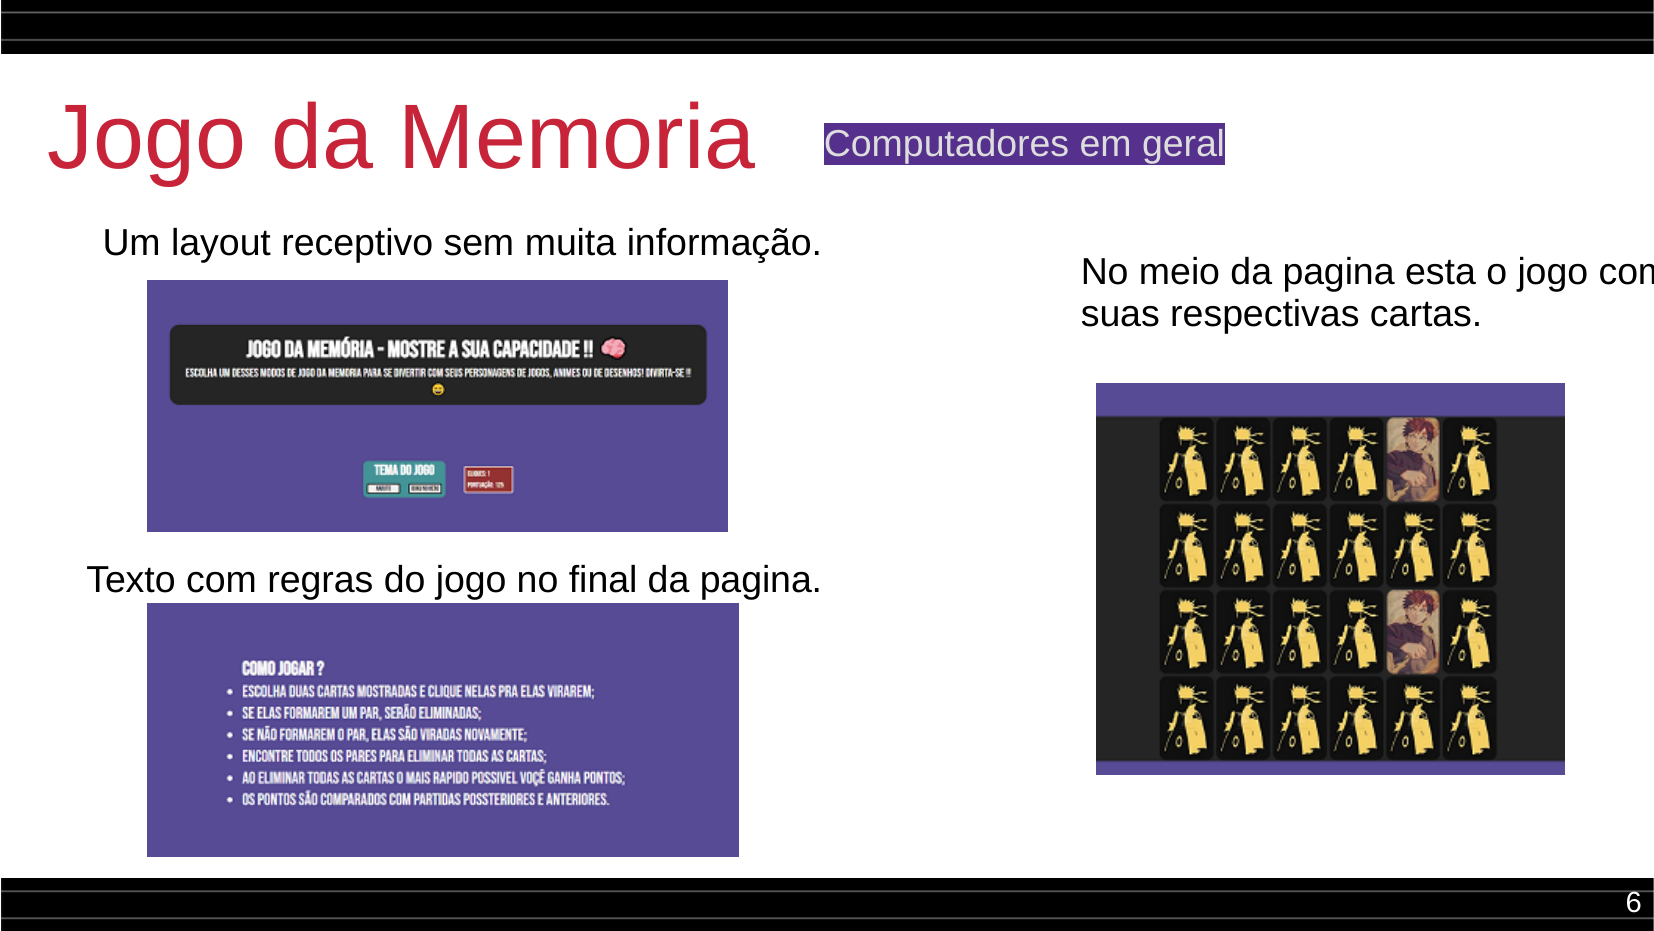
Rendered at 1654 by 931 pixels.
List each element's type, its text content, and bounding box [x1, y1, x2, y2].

picture [1096, 384, 1565, 775]
text_box Computadores em geral [827, 73, 1241, 215]
text_box Texto com regras do jogo no final da pagina. [71, 550, 857, 692]
text_box Um layout receptivo sem muita informação. [87, 214, 945, 314]
picture [147, 692, 739, 857]
picture [1, 878, 1654, 931]
picture [1, 0, 1654, 54]
picture [147, 314, 728, 532]
text_box No meio da pagina esta o jogo com suas respectivas cartas. [1066, 243, 1654, 384]
title Jogo da Memoria [47, 59, 827, 215]
